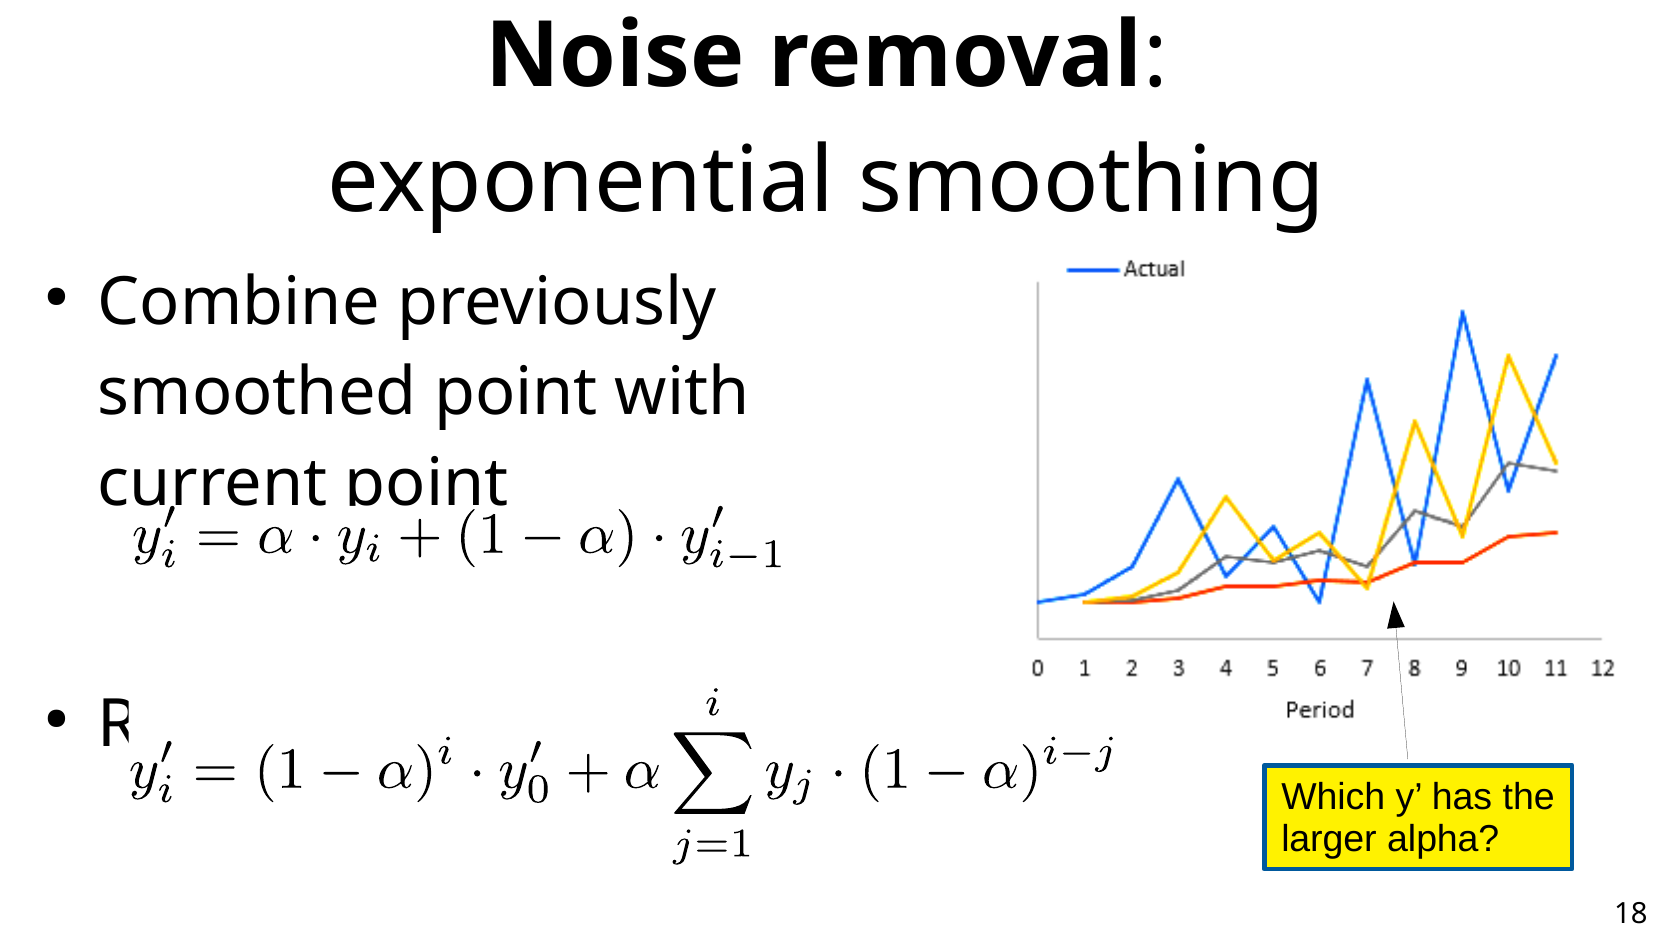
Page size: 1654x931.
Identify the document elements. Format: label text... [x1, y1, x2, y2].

text_box Which y’ has the larger alpha? [1264, 765, 1573, 869]
title Noise removal: exponential smoothing [82, 1, 1571, 226]
list Combine previously smoothed point with current point Recursively substituting [26, 253, 1055, 829]
text_box [128, 688, 1117, 865]
picture [1051, 243, 1620, 745]
text_box [131, 505, 785, 572]
